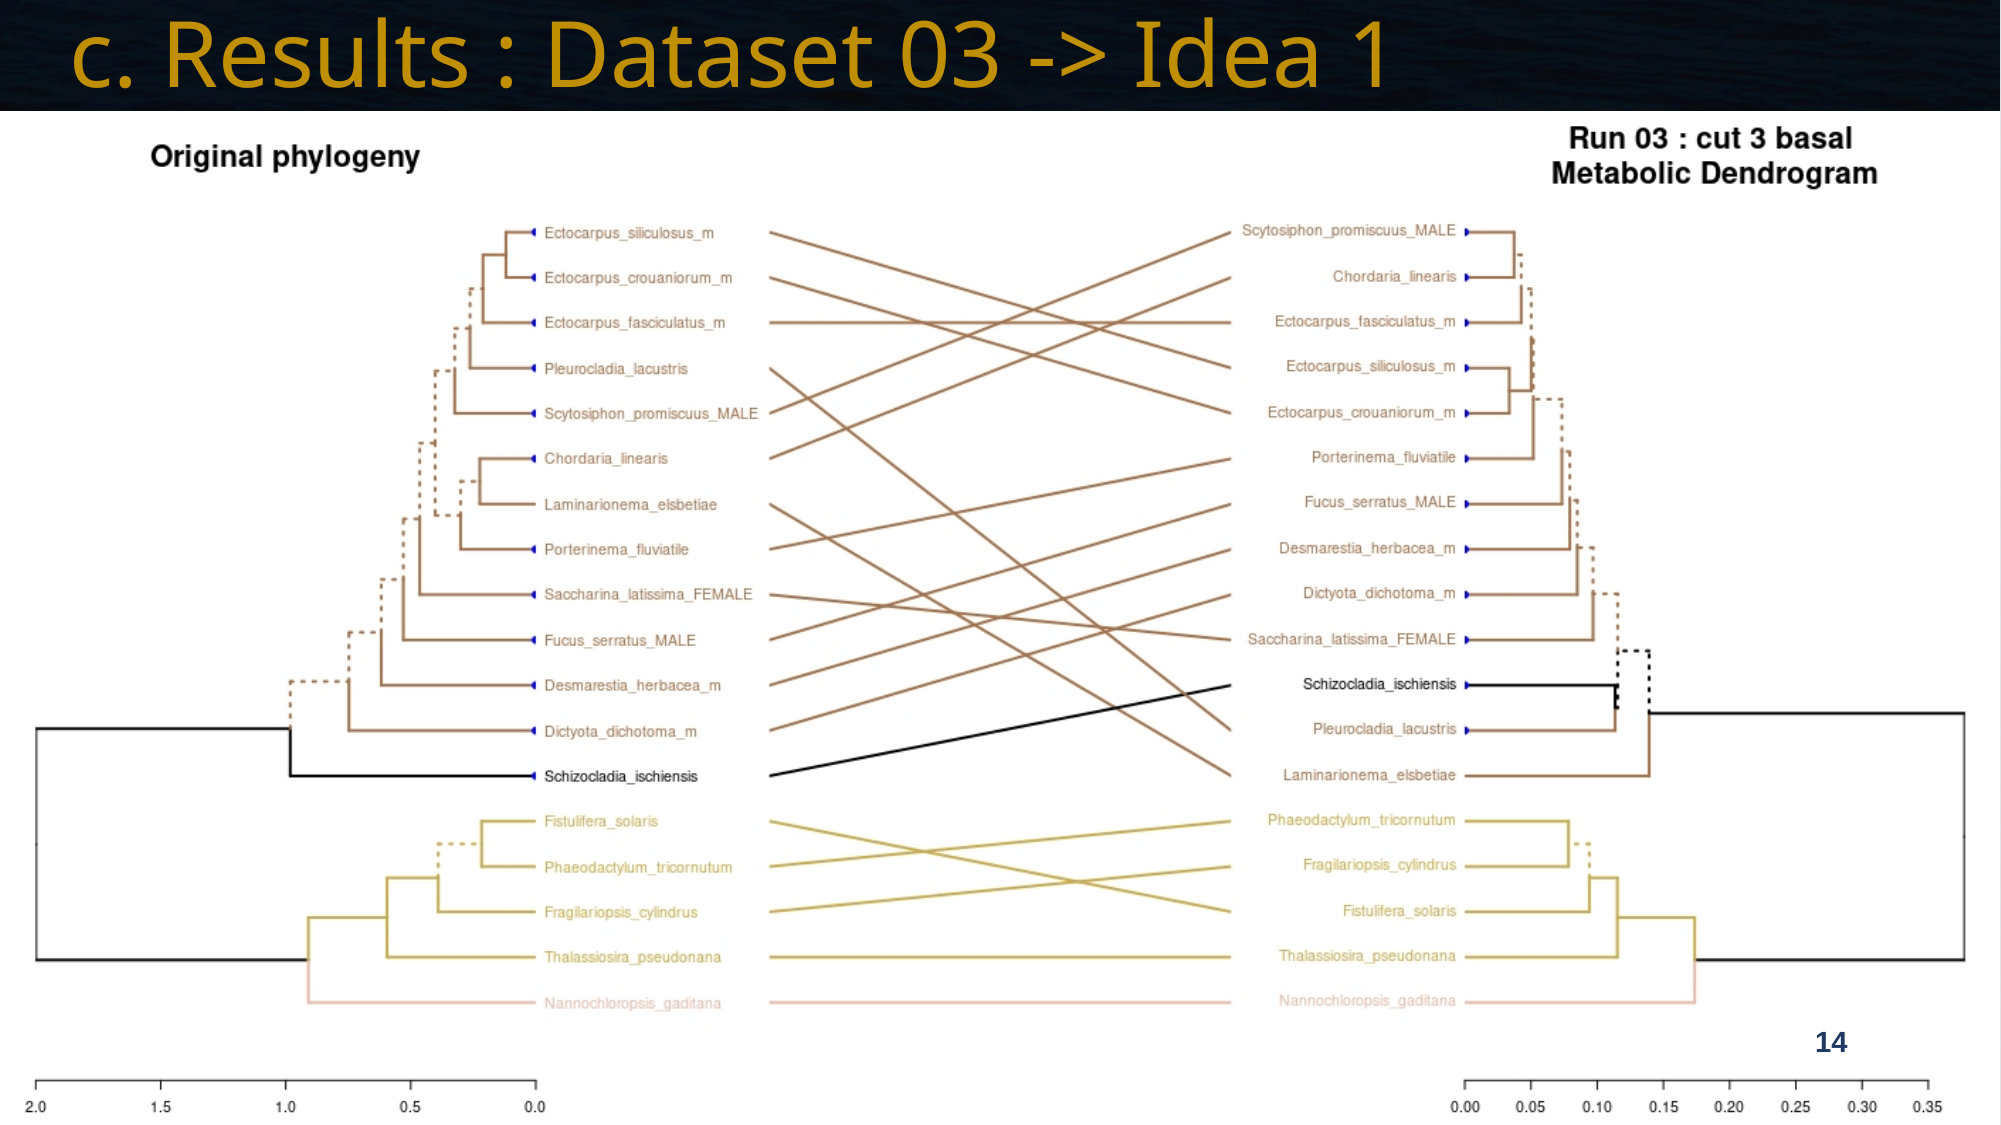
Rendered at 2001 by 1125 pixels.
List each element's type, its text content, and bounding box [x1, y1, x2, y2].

picture [0, 0, 2001, 1125]
title c. Results : Dataset 03 -> Idea 1 [54, 0, 1780, 110]
slide_number 2 [1412, 1012, 1863, 1073]
